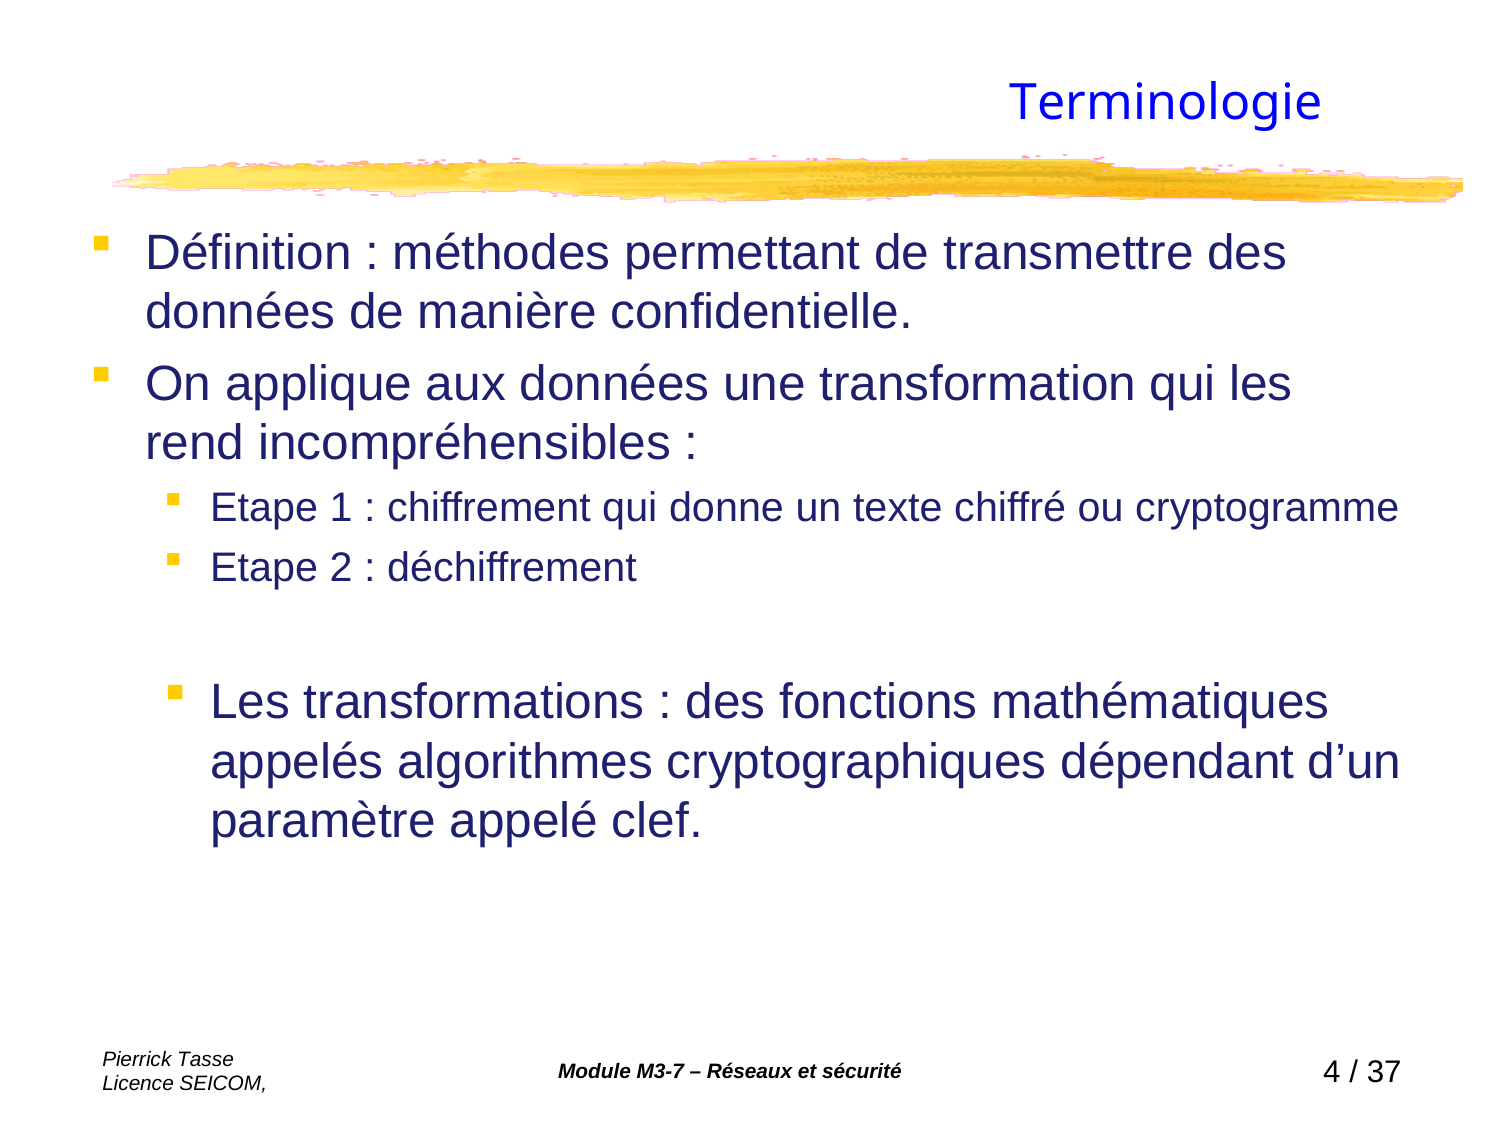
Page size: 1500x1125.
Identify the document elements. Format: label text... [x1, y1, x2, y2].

title Terminologie [62, 37, 1338, 138]
list Définition : méthodes permettant de transmettre des données de manière confidentielle. On applique aux données une transformation qui les rend incompréhensibles : Etape 1 : chiffrement qui donne un texte chiffré ou cryptogramme Etape 2 : déchiffrement Les transformations : des fonctions mathématiques appelés algorithmes cryptographiques dépendant d’un paramètre appelé clef. [74, 212, 1417, 865]
picture [112, 149, 1463, 213]
